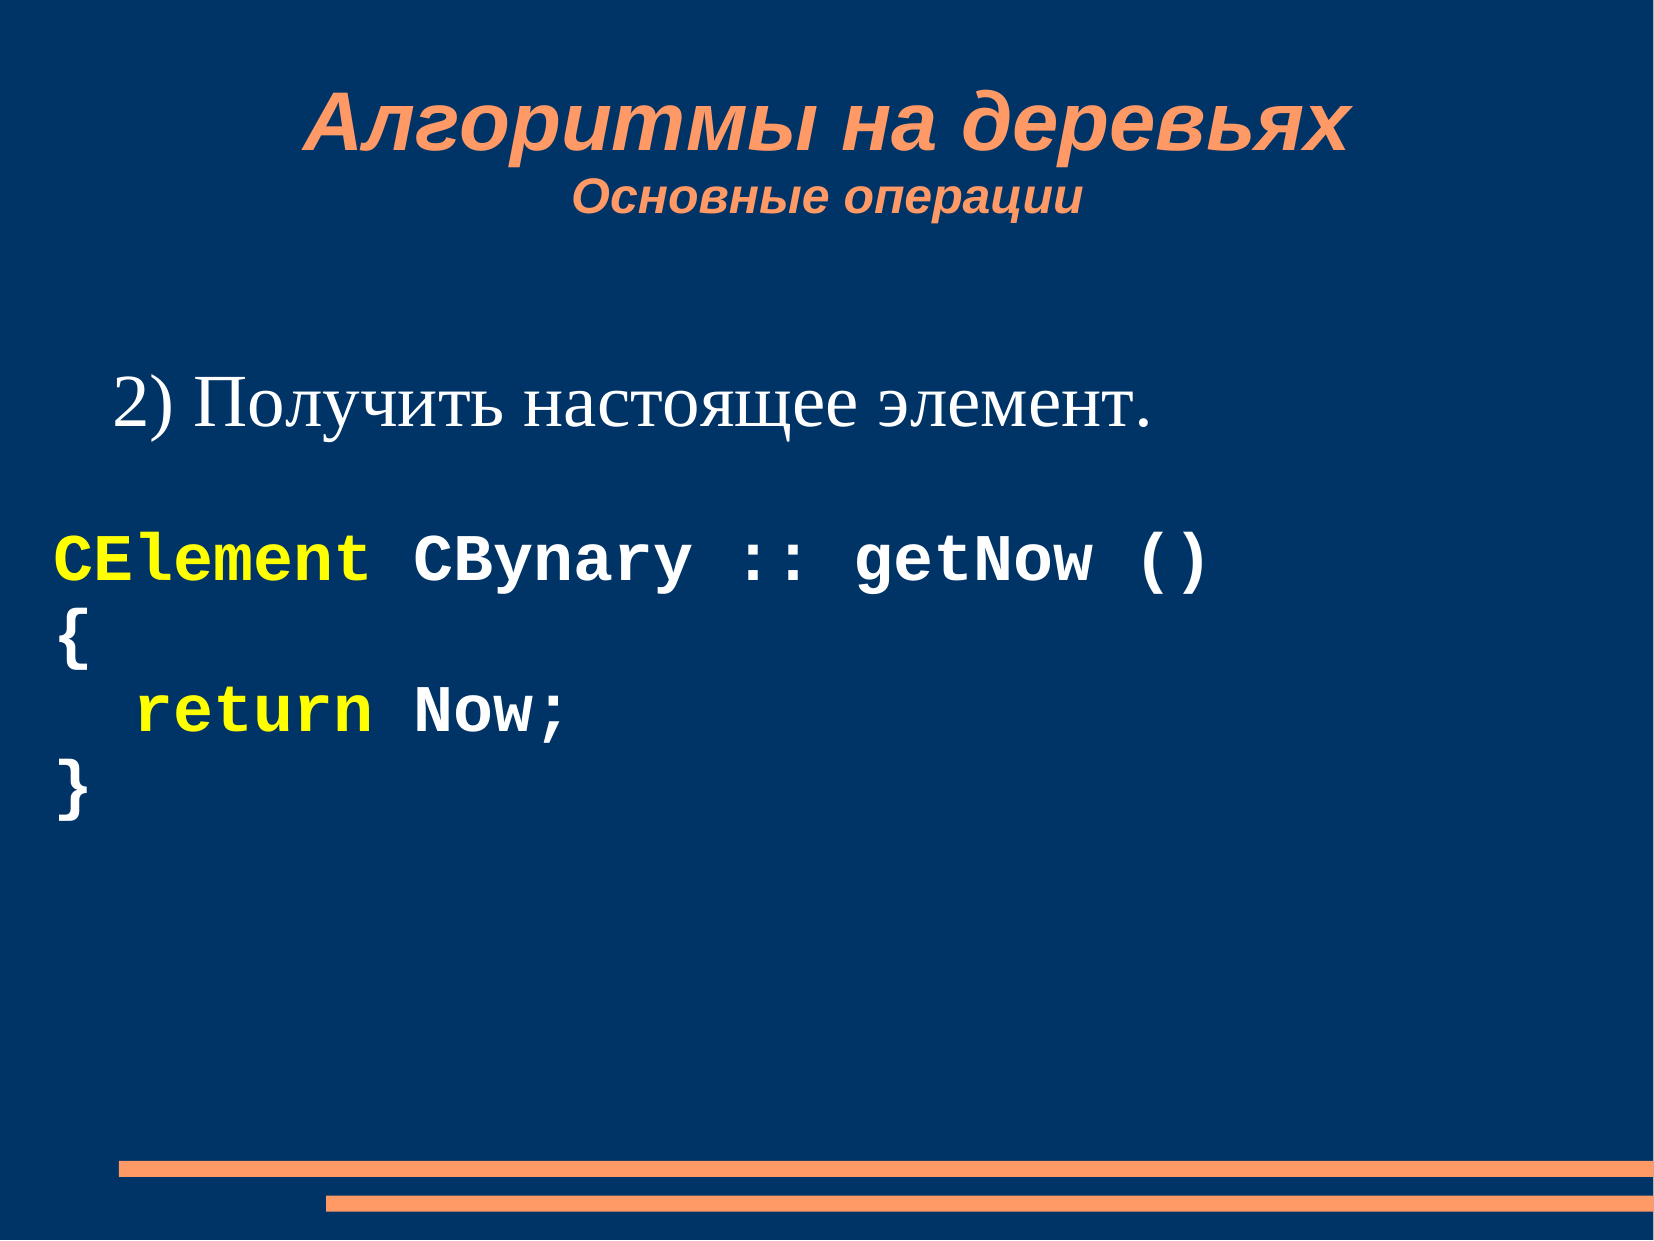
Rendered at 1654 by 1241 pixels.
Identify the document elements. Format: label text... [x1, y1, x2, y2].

subtitle 2) Получить настоящее элемент. CElement CBynary :: getNow () { return Now; } [53, 324, 1613, 863]
title Алгоритмы на деревьях Основные операции [121, 46, 1534, 254]
